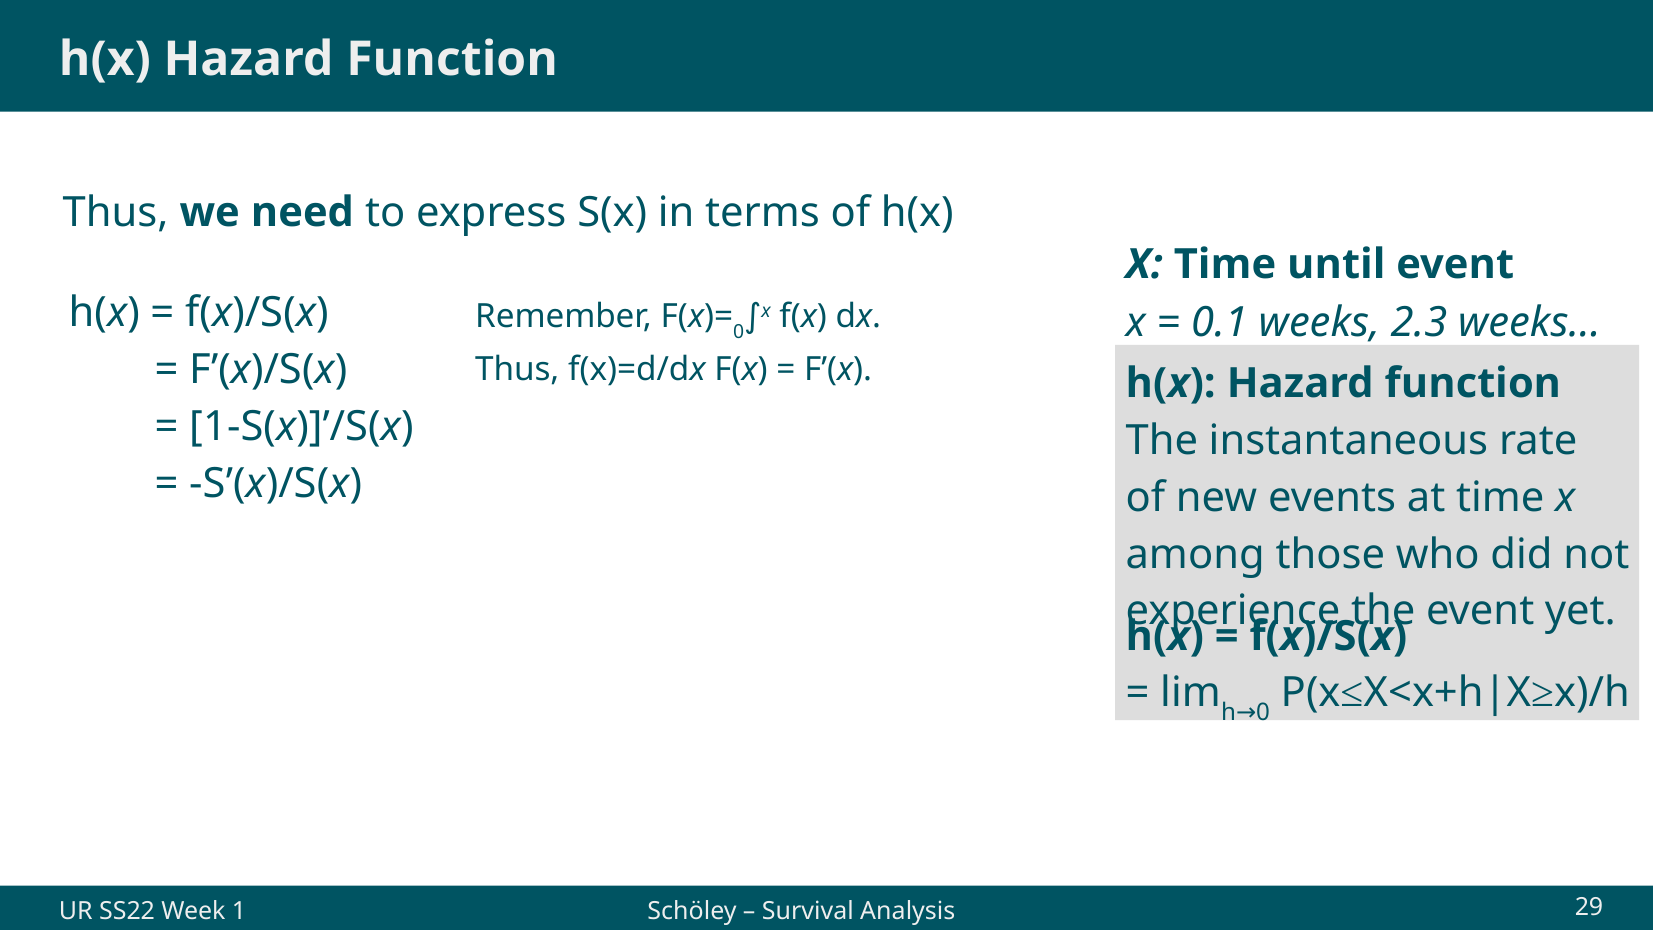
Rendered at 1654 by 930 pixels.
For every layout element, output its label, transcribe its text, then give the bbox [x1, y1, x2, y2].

text_box [1623, 344, 1640, 721]
text_box h(x) = f(x)/S(x) = F’(x)/S(x) = [1-S(x)]’/S(x) = -S’(x)/S(x) [53, 274, 507, 486]
text_box Thus, we need to express S(x) in terms of h(x) [48, 173, 926, 287]
text_box h(x): Hazard function The instantaneous rate of new events at time x among those who did not experience the event yet. [1110, 344, 1636, 605]
text_box h(x) = f(x)/S(x) = limh→0 P(x≤X<x+h|X≥x)/h [1110, 597, 1623, 721]
text_box X: Time until event x = 0.1 weeks, 2.3 weeks... [1110, 226, 1617, 340]
title h(x) Hazard Function [58, 0, 1594, 117]
text_box Remember, F(x)=0∫x f(x) dx. Thus, f(x)=d/dx F(x) = F’(x). [507, 285, 981, 424]
